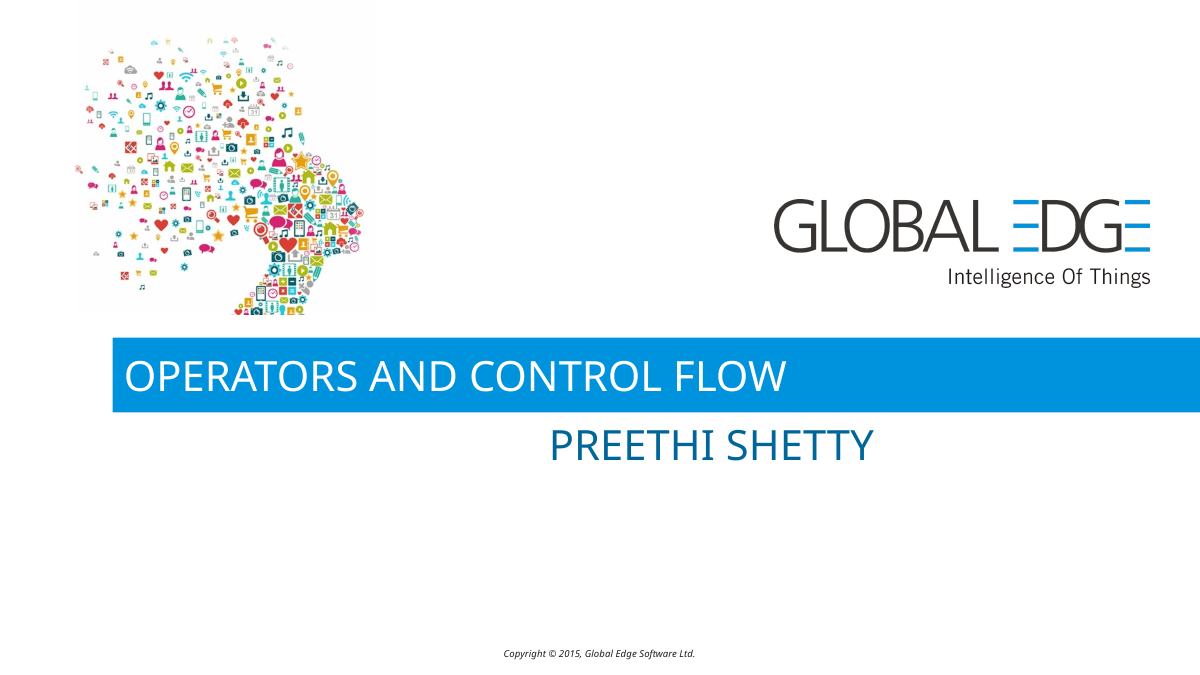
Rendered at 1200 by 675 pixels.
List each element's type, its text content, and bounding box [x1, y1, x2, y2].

title OPERATORS AND CONTROL FLOW [112, 337, 1200, 413]
list PREETHI SHETTY [112, 412, 975, 475]
picture [774, 199, 1150, 288]
picture [75, 0, 377, 315]
